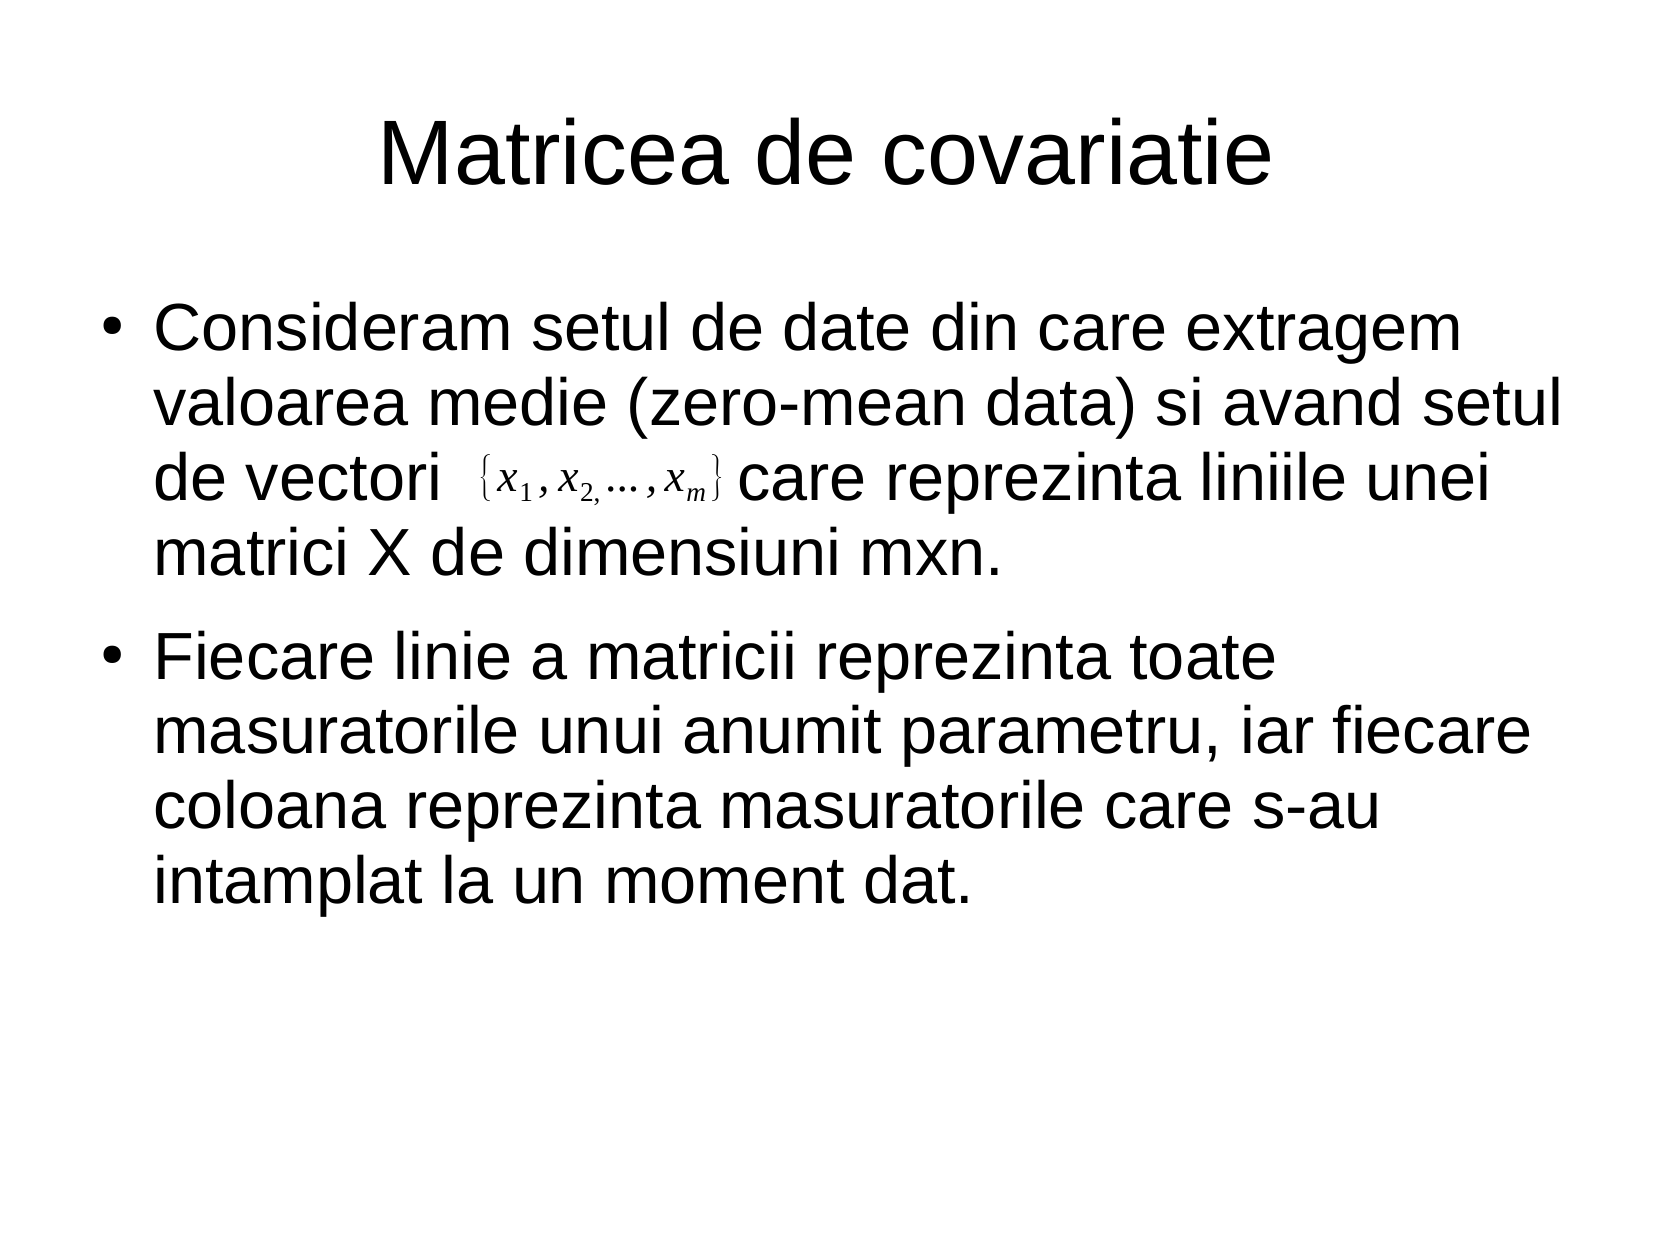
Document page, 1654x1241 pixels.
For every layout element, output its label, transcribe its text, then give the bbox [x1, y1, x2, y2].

list Consideram setul de date din care extragem valoarea medie (zero-mean data) si avand setul de vectori care reprezinta liniile unei matrici X de dimensiuni mxn. Fiecare linie a matricii reprezinta toate masuratorile unui anumit parametru, iar fiecare coloana reprezinta masuratorile care s-au intamplat la un moment dat. [82, 290, 1571, 1018]
chart [472, 450, 734, 508]
title Matricea de covariatie [82, 49, 1571, 257]
